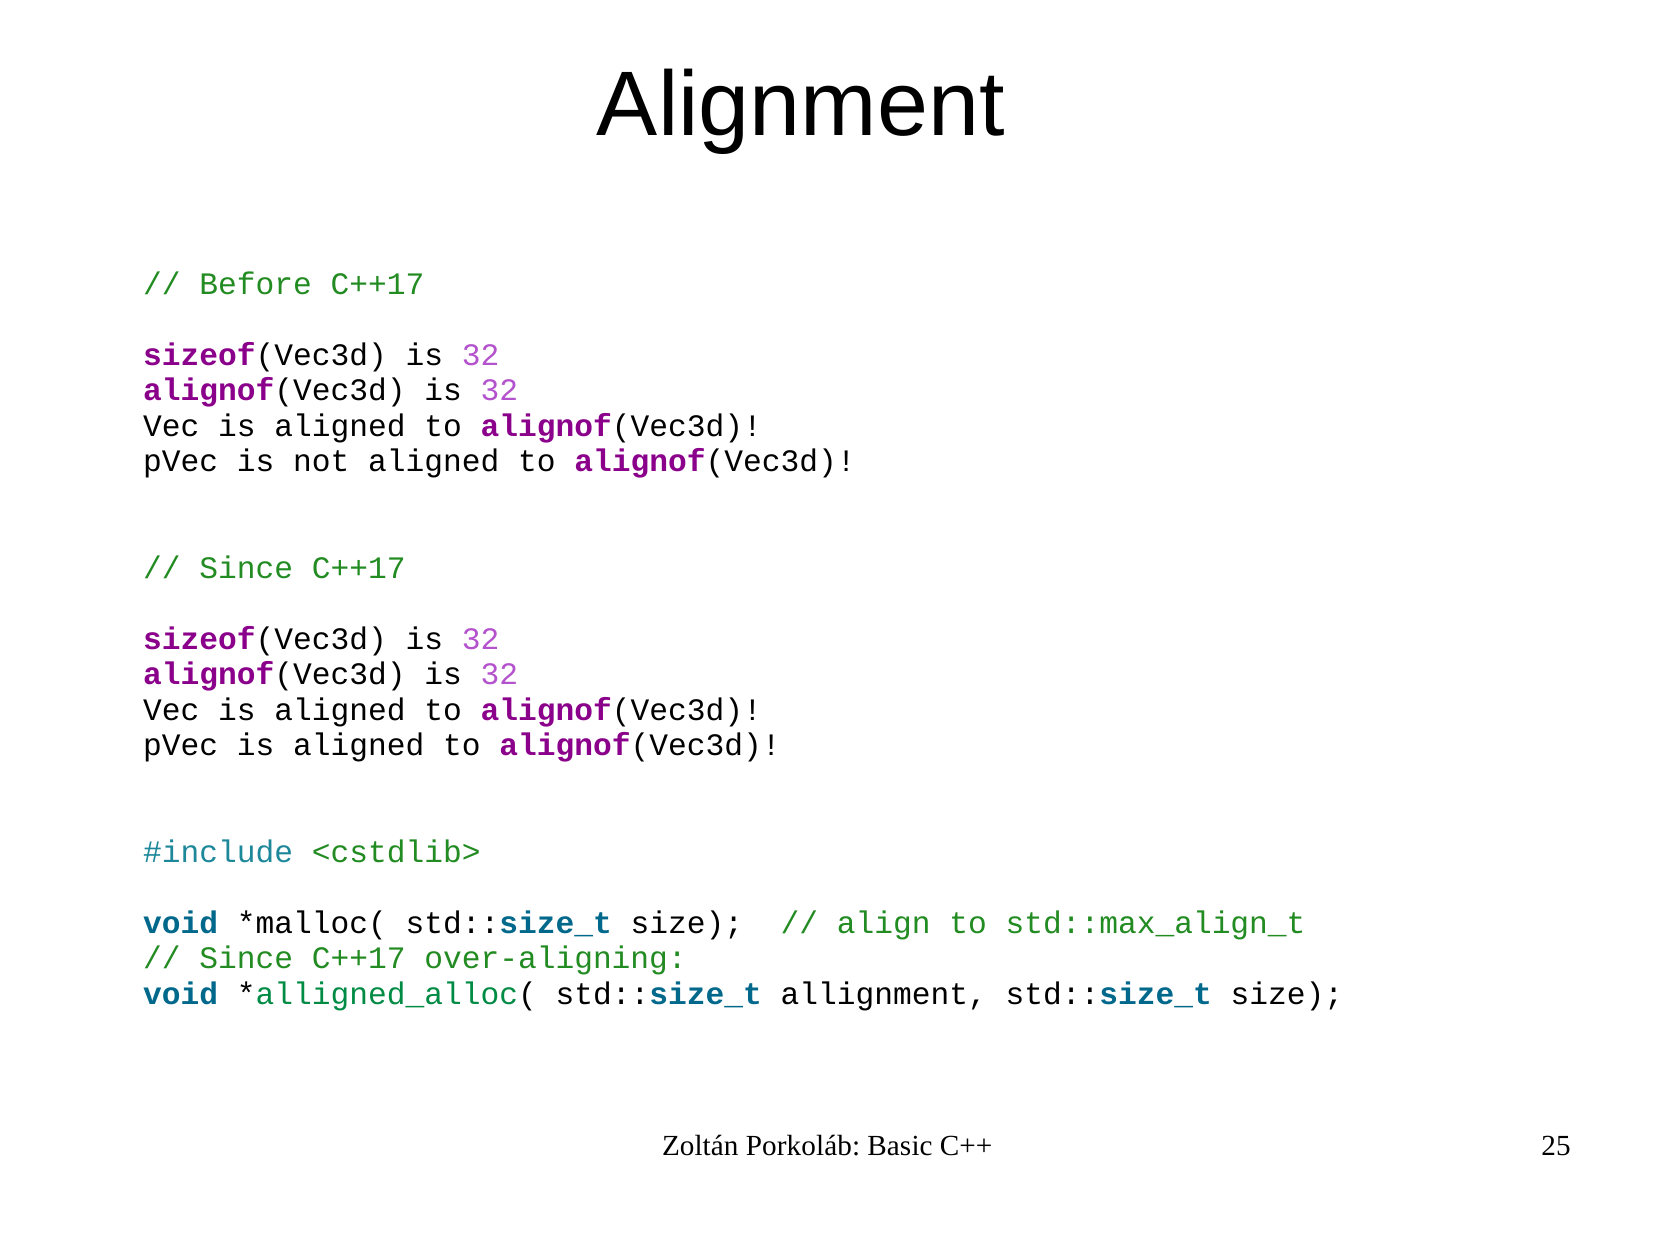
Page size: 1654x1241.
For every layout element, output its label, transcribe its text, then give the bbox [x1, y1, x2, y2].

title Alignment [56, 0, 1546, 208]
text_box // Before C++17 sizeof(Vec3d) is 32 alignof(Vec3d) is 32 Vec is aligned to alignof(Vec3d)! pVec is not aligned to alignof(Vec3d)! // Since C++17 sizeof(Vec3d) is 32 alignof(Vec3d) is 32 Vec is aligned to alignof(Vec3d)! pVec is aligned to alignof(Vec3d)! #include <cstdlib> void *malloc( std::size_t size); // align to std::max_align_t // Since C++17 over-aligning: void *alligned_alloc( std::size_t allignment, std::size_t size); [53, 225, 1654, 1241]
